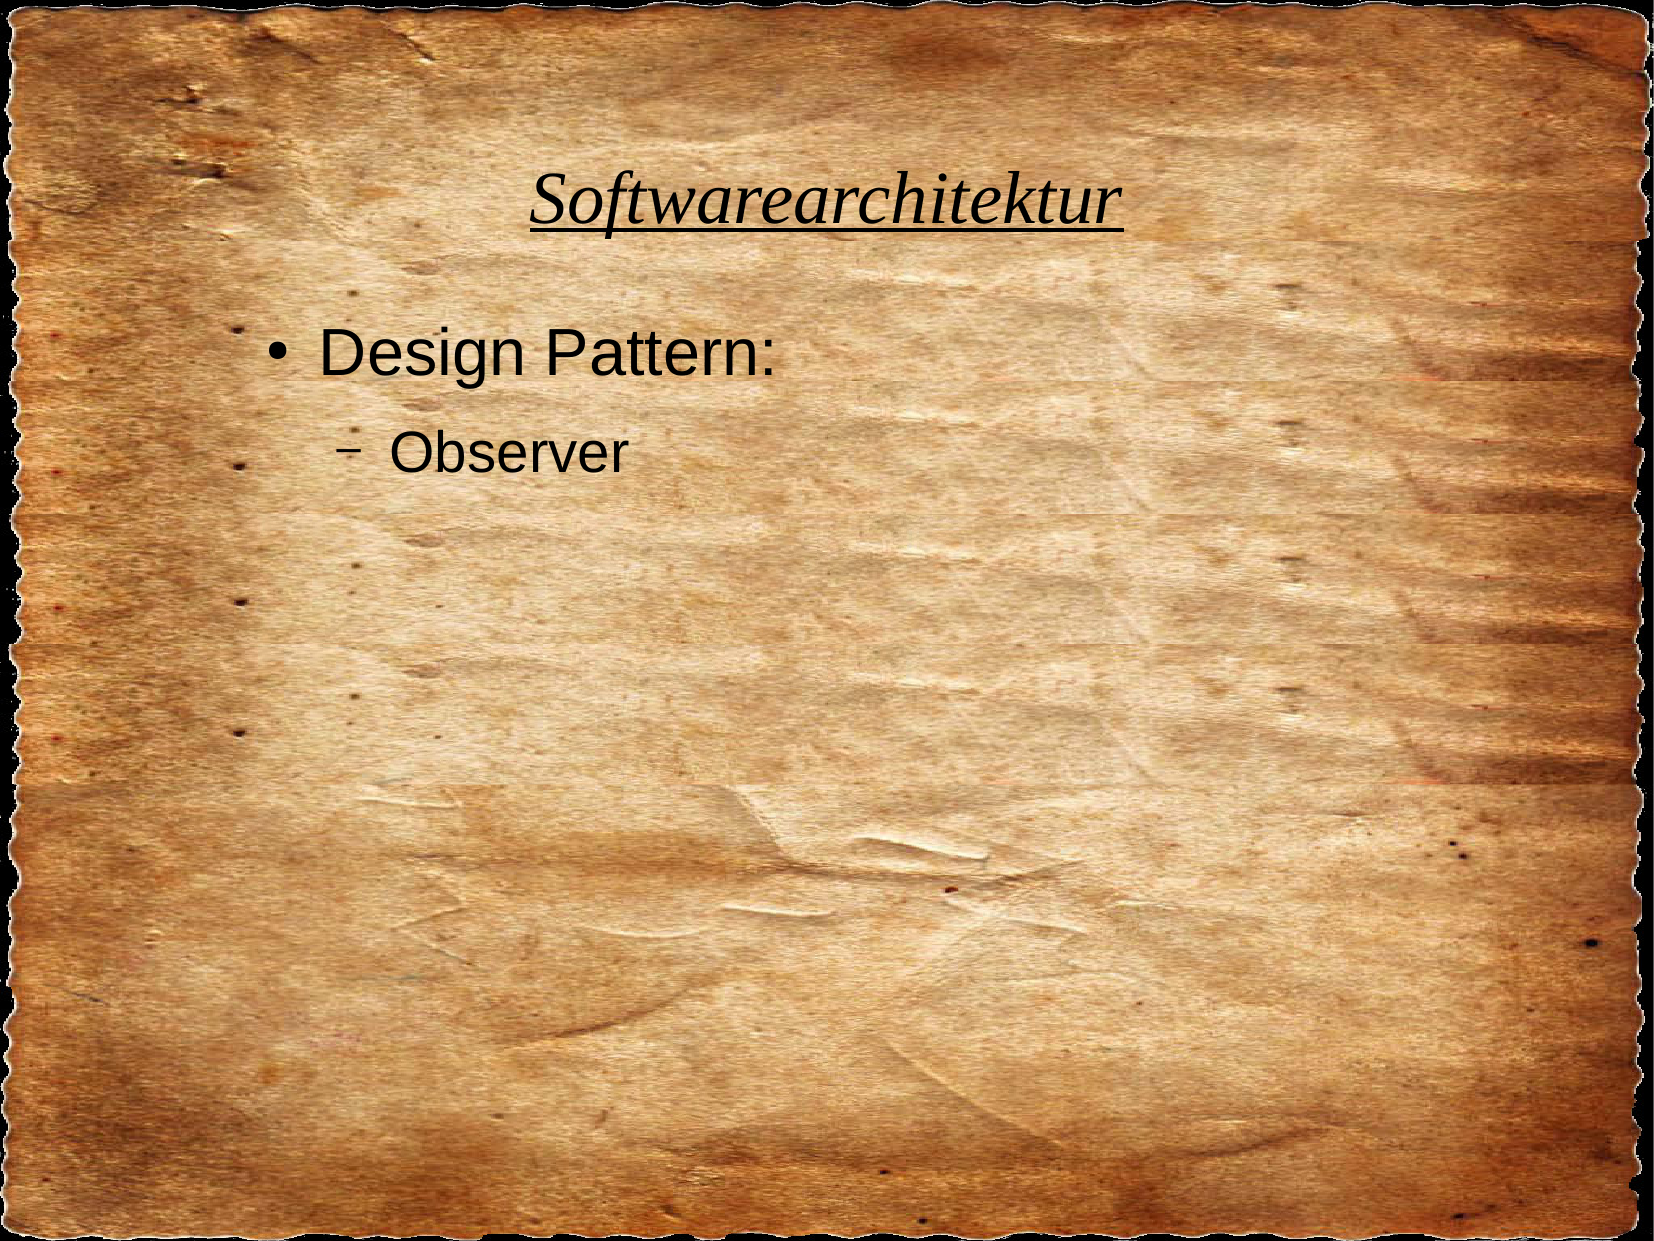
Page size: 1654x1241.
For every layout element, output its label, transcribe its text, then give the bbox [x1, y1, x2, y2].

title Softwarearchitektur [82, 94, 1571, 302]
picture [0, 0, 1654, 1241]
list Design Pattern: Observer [248, 315, 1571, 1134]
